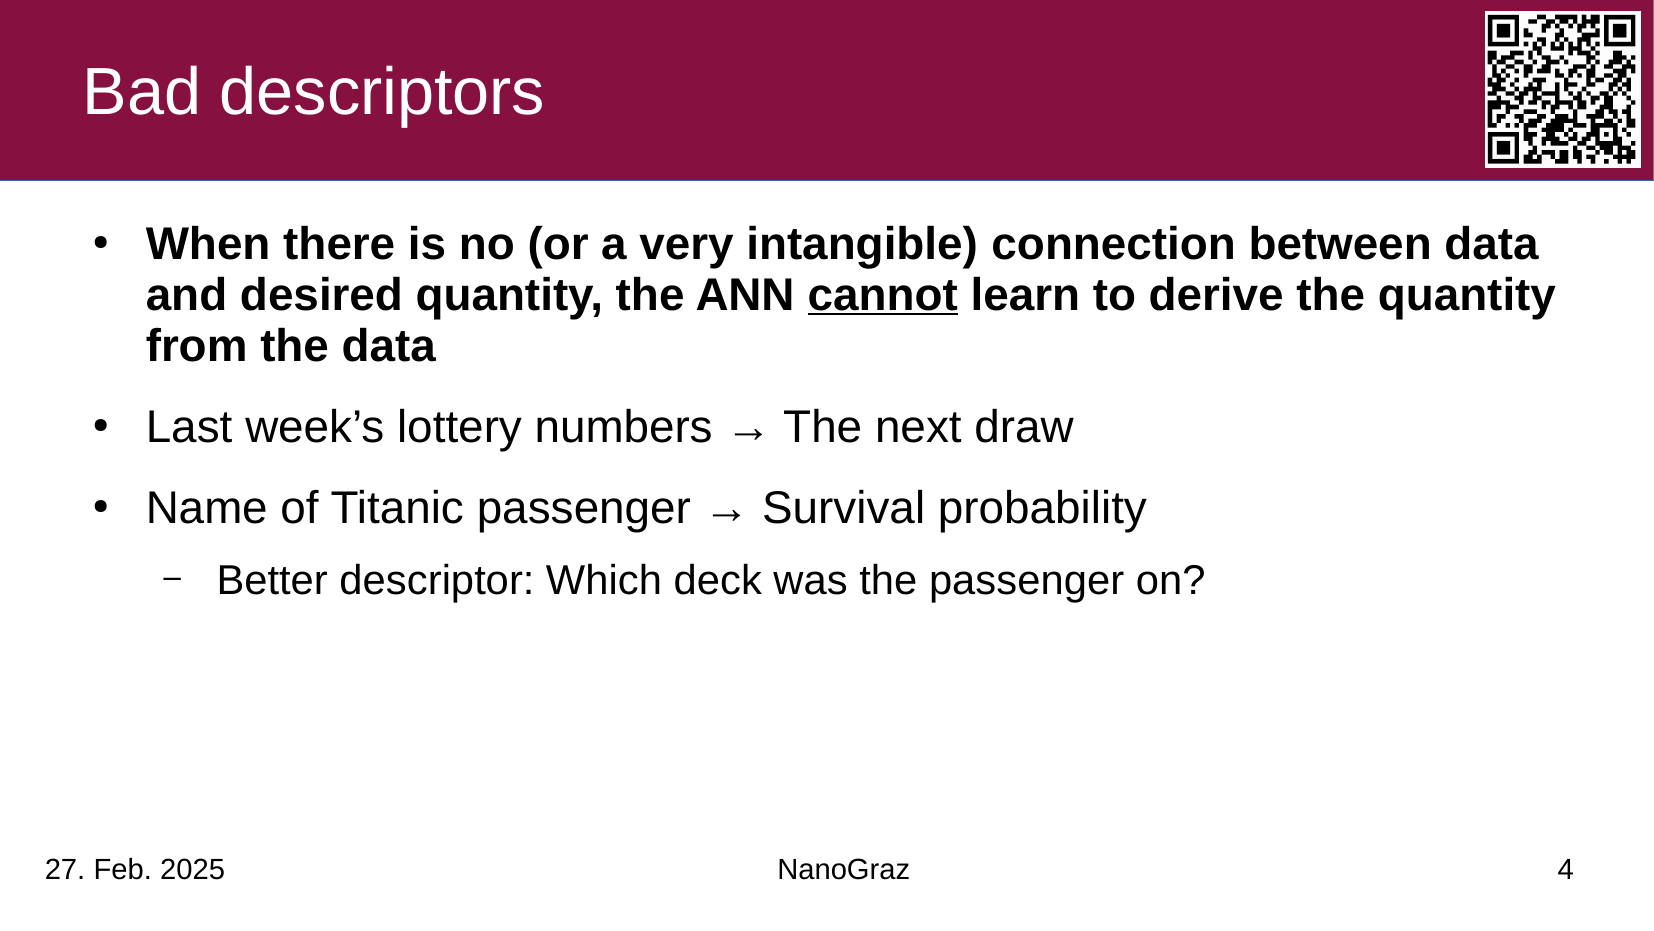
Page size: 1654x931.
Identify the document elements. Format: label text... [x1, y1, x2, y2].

list When there is no (or a very intangible) connection between data and desired quantity, the ANN cannot learn to derive the quantity from the data Last week’s lottery numbers → The next draw Name of Titanic passenger → Survival probability Better descriptor: Which deck was the passenger on? [75, 217, 1564, 758]
picture [1485, 11, 1641, 168]
title Bad descriptors [82, 13, 1571, 169]
